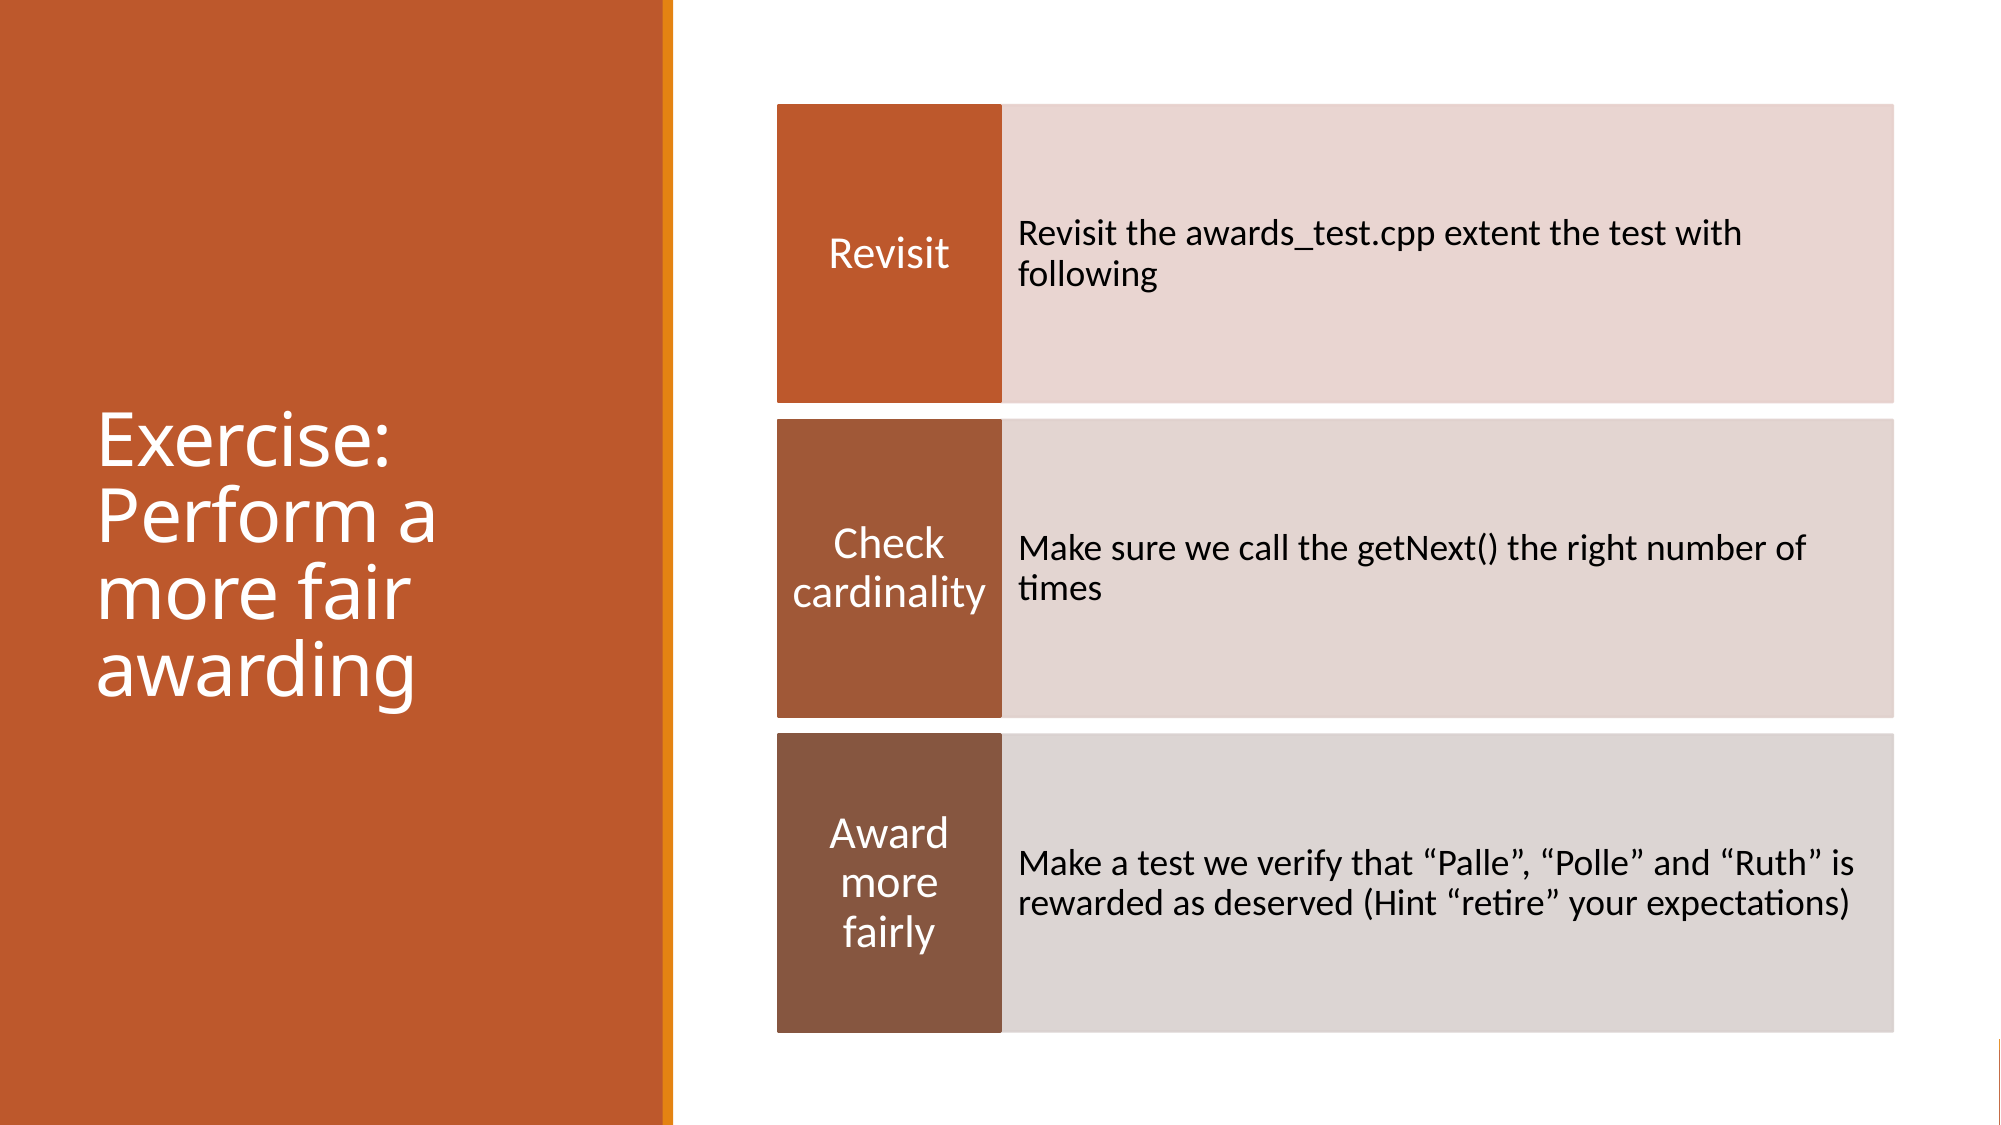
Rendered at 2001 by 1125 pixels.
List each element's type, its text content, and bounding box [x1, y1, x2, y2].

text_box Check cardinality [777, 419, 1001, 717]
text_box [0, 0, 2000, 1125]
text_box Award more fairly [777, 734, 1001, 1032]
text_box Revisit the awards_test.cpp extent the test with following [1001, 105, 1893, 403]
text_box Revisit [777, 105, 1001, 403]
title Exercise: Perform a more fair awarding [80, 84, 587, 1032]
text_box Make a test we verify that “Palle”, “Polle” and “Ruth” is rewarded as deserved (Hint “retire” your expectations) [1001, 734, 1893, 1032]
text_box Make sure we call the getNext() the right number of times [1001, 419, 1893, 717]
